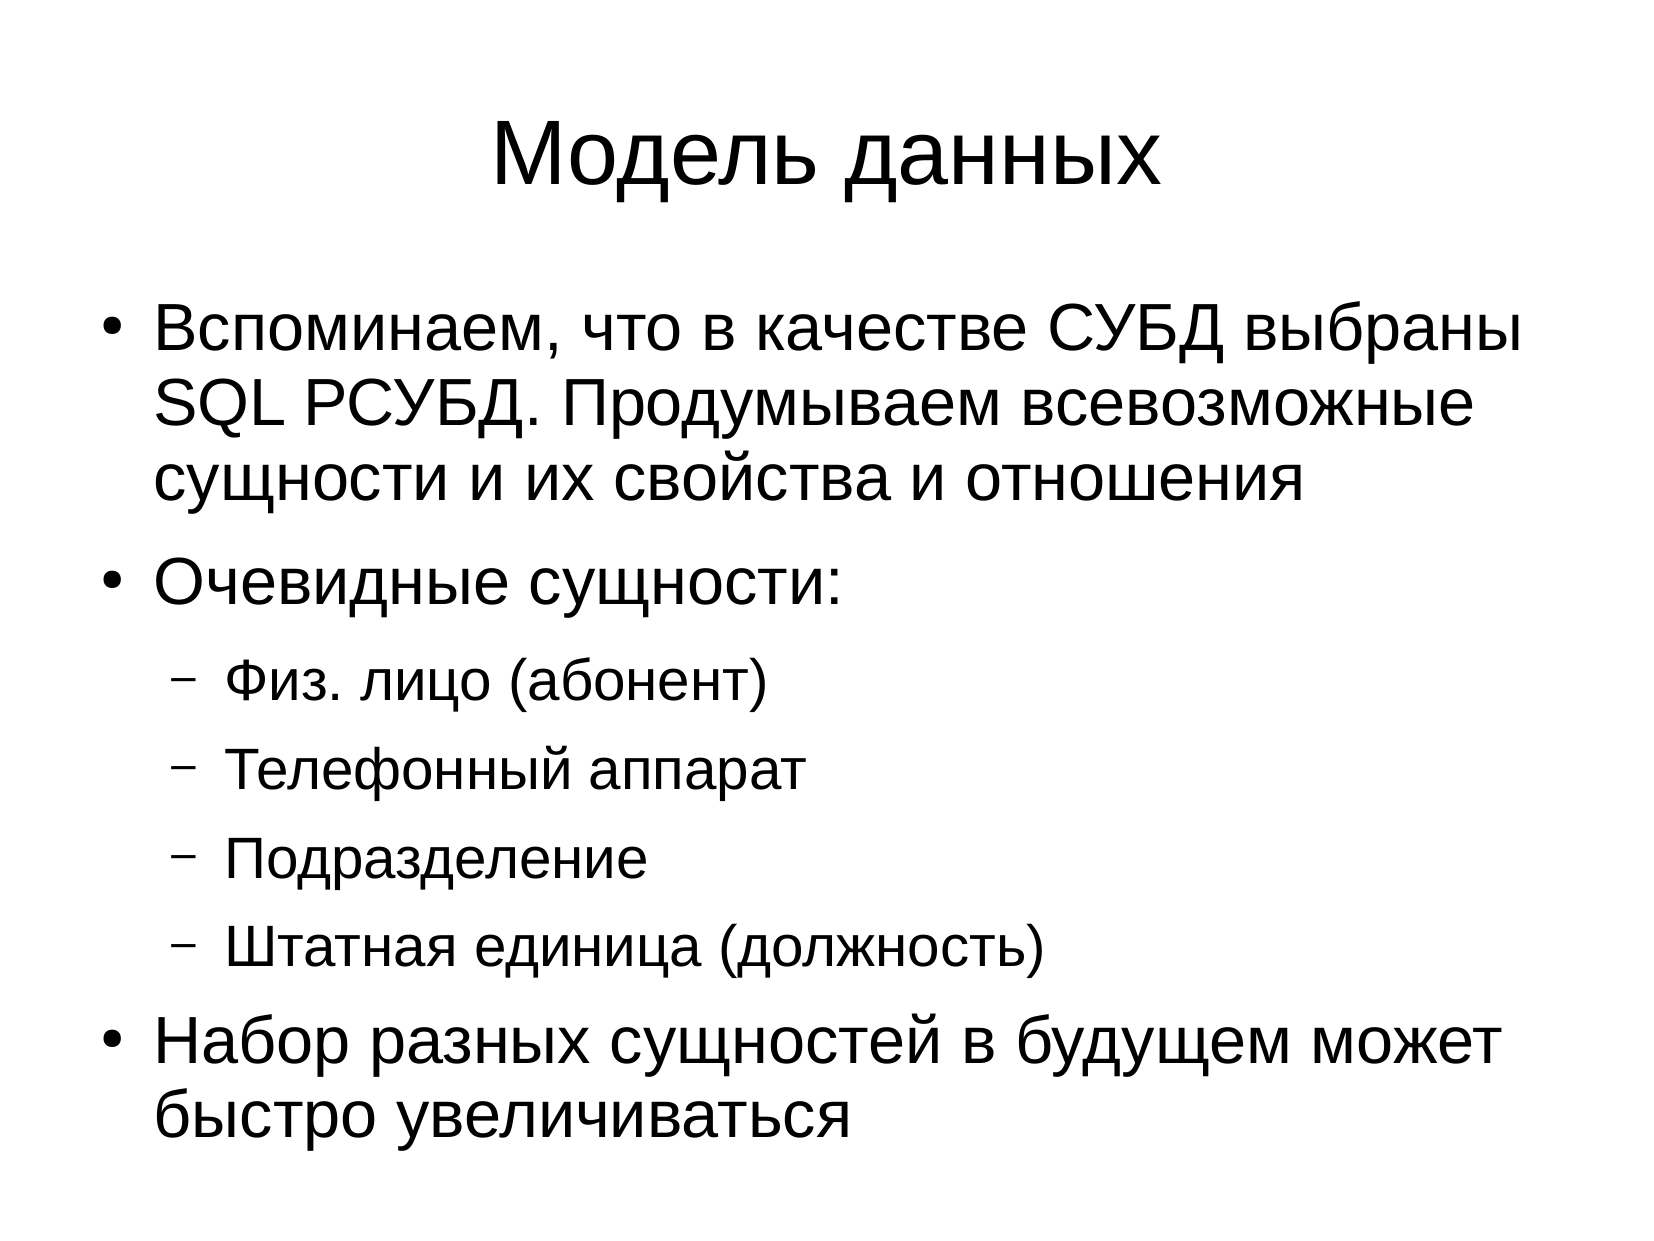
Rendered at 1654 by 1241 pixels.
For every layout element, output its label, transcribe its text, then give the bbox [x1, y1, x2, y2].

list Вспоминаем, что в качестве СУБД выбраны SQL РСУБД. Продумываем всевозможные сущности и их свойства и отношения Очевидные сущности: Физ. лицо (абонент) Телефонный аппарат Подразделение Штатная единица (должность) Набор разных сущностей в будущем может быстро увеличиваться [82, 290, 1571, 1201]
title Модель данных [82, 49, 1571, 257]
